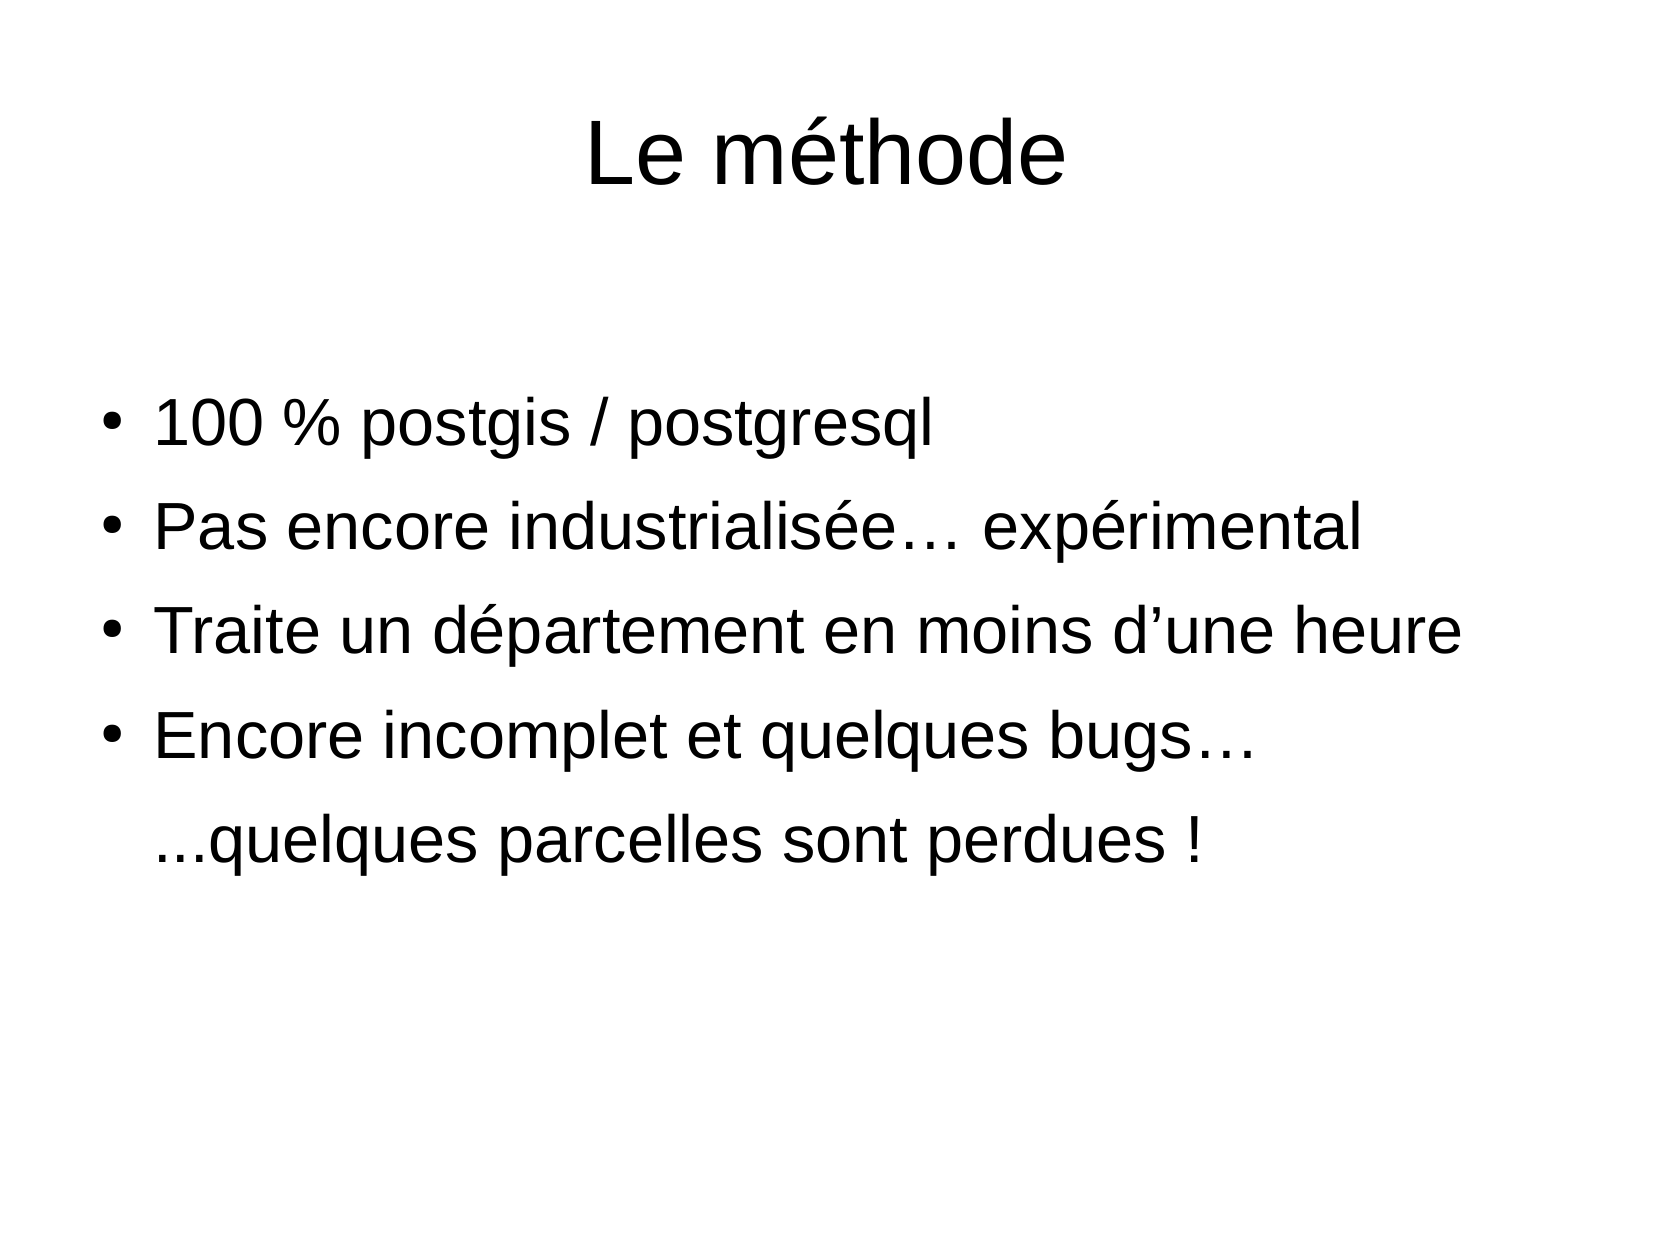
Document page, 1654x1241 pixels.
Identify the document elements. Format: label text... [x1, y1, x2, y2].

title Le méthode [82, 49, 1571, 257]
list 100 % postgis / postgresql Pas encore industrialisée… expérimental Traite un département en moins d’une heure Encore incomplet et quelques bugs… ...quelques parcelles sont perdues ! [82, 384, 1571, 1104]
